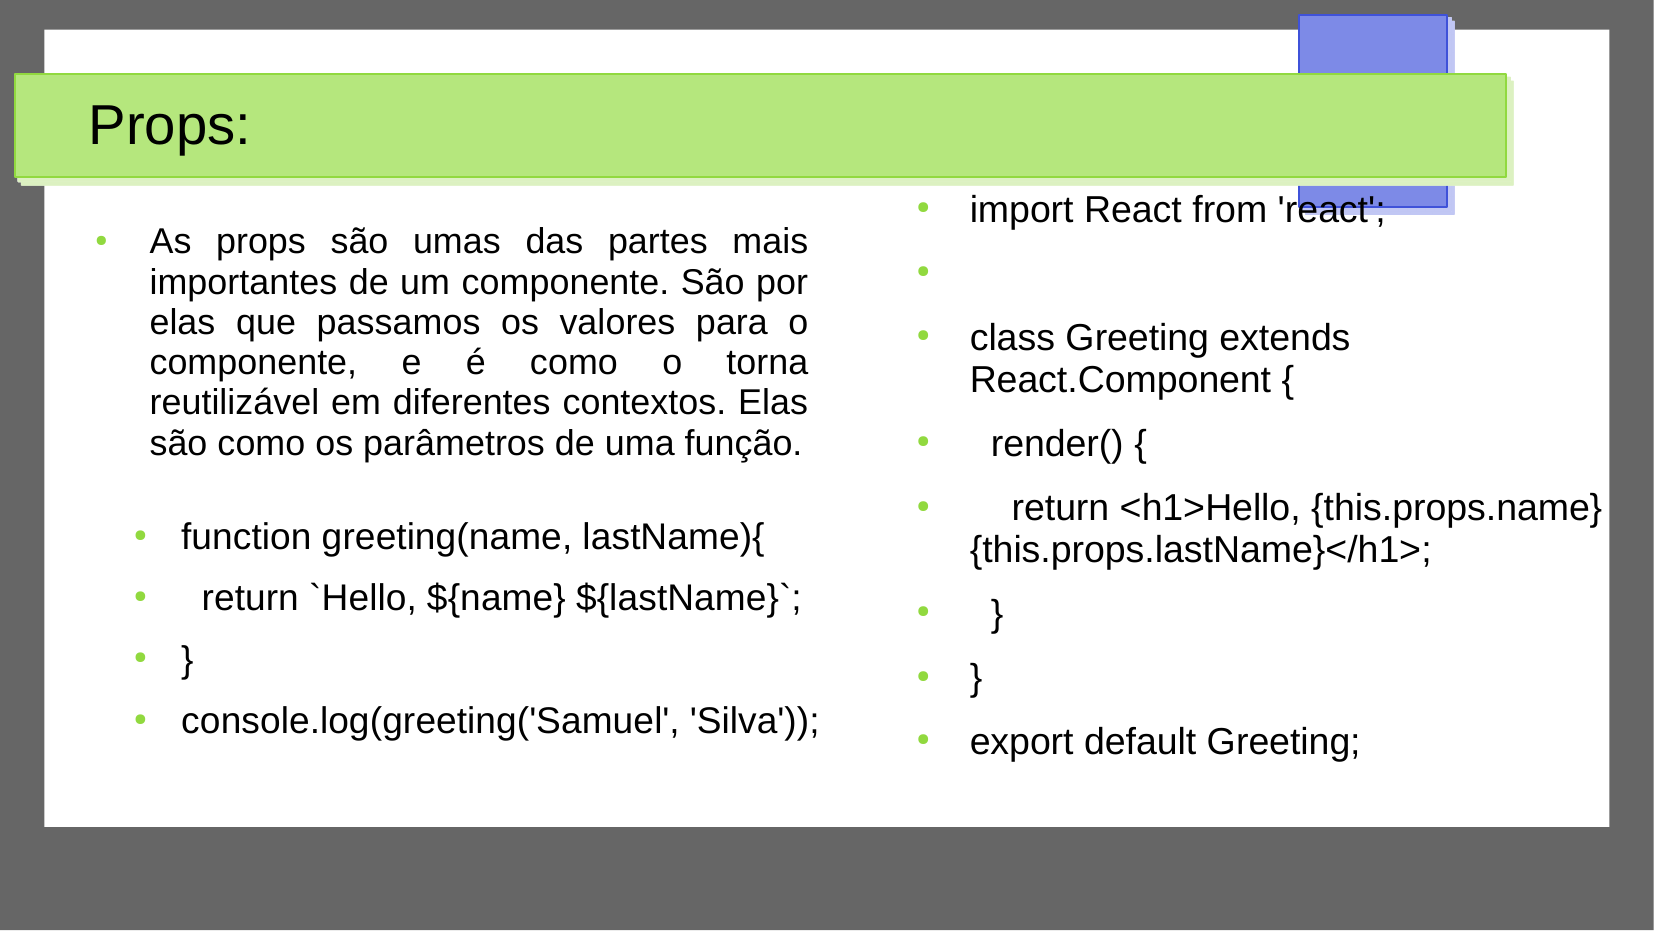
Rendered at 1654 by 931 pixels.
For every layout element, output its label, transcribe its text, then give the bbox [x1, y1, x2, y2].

list As props são umas das partes mais importantes de um componente. São por elas que passamos os valores para o componente, e é como o torna reutilizável em diferentes contextos. Elas são como os parâmetros de uma função. [88, 221, 809, 504]
list import React from 'react'; class Greeting extends React.Component { render() { return <h1>Hello, {this.props.name} {this.props.lastName}</h1>; } } export default Greeting; [898, 188, 1638, 871]
title Props: [88, 73, 1506, 178]
list function greeting(name, lastName){ return `Hello, ${name} ${lastName}`; } console.log(greeting('Samuel', 'Silva')); [118, 515, 839, 798]
